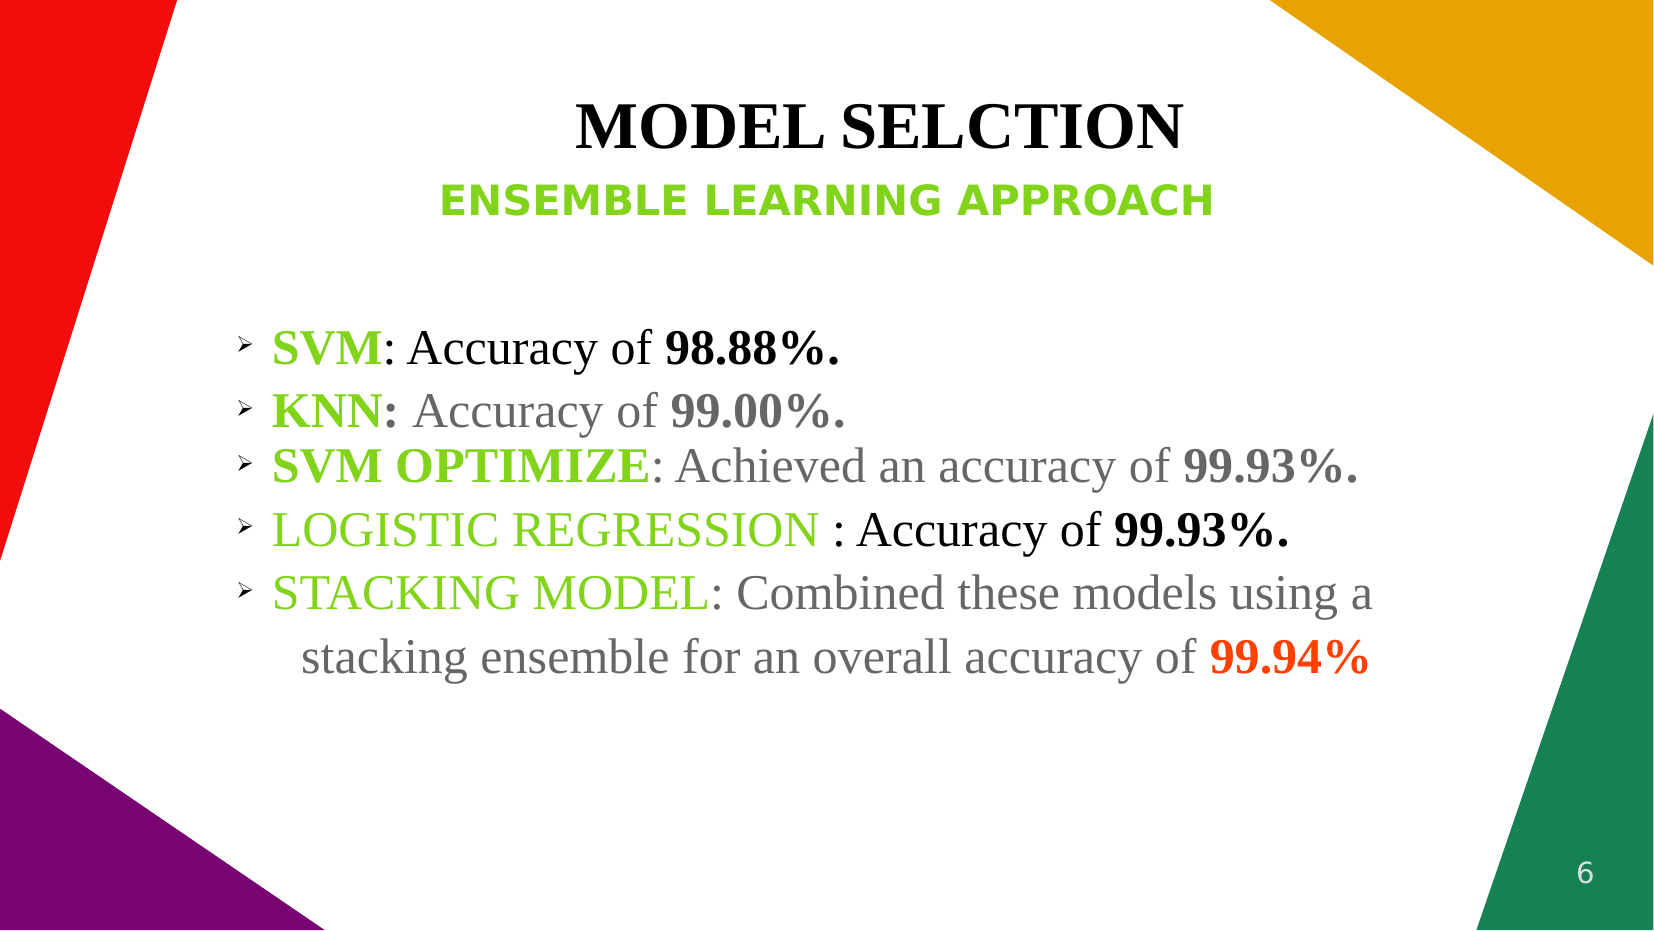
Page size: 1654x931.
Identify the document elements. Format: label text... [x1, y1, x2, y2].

title MODEL SELCTION [147, 51, 1565, 240]
list ENSEMBLE LEARNING APPROACH SVM: Accuracy of 98.88%. KNN: Accuracy of 99.00%. SVM OPTIMIZE: Achieved an accuracy of 99.93%. LOGISTIC REGRESSION : Accuracy of 99.93%. STACKING MODEL: Combined these models using a stacking ensemble for an overall accuracy of 99.94% [118, 177, 1536, 798]
